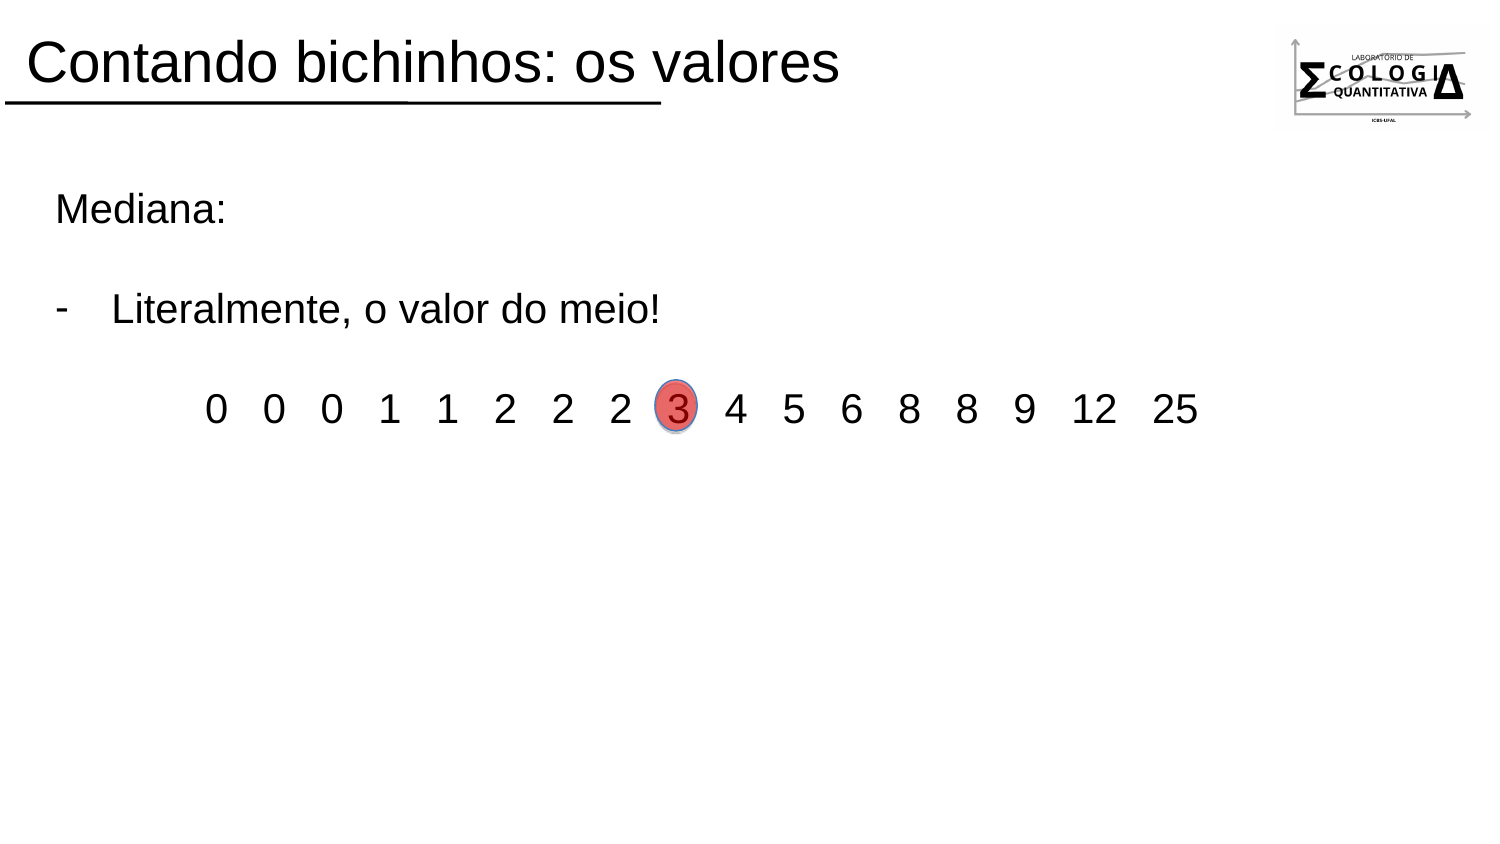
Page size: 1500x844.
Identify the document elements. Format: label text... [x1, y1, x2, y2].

text_box [654, 379, 698, 431]
text_box Mediana: Literalmente, o valor do meio! 0 0 0 1 1 2 2 2 3 4 5 6 8 8 9 12 25 [40, 174, 1290, 440]
text_box Contando bichinhos: os valores [11, 9, 1210, 117]
picture [1275, 23, 1490, 131]
